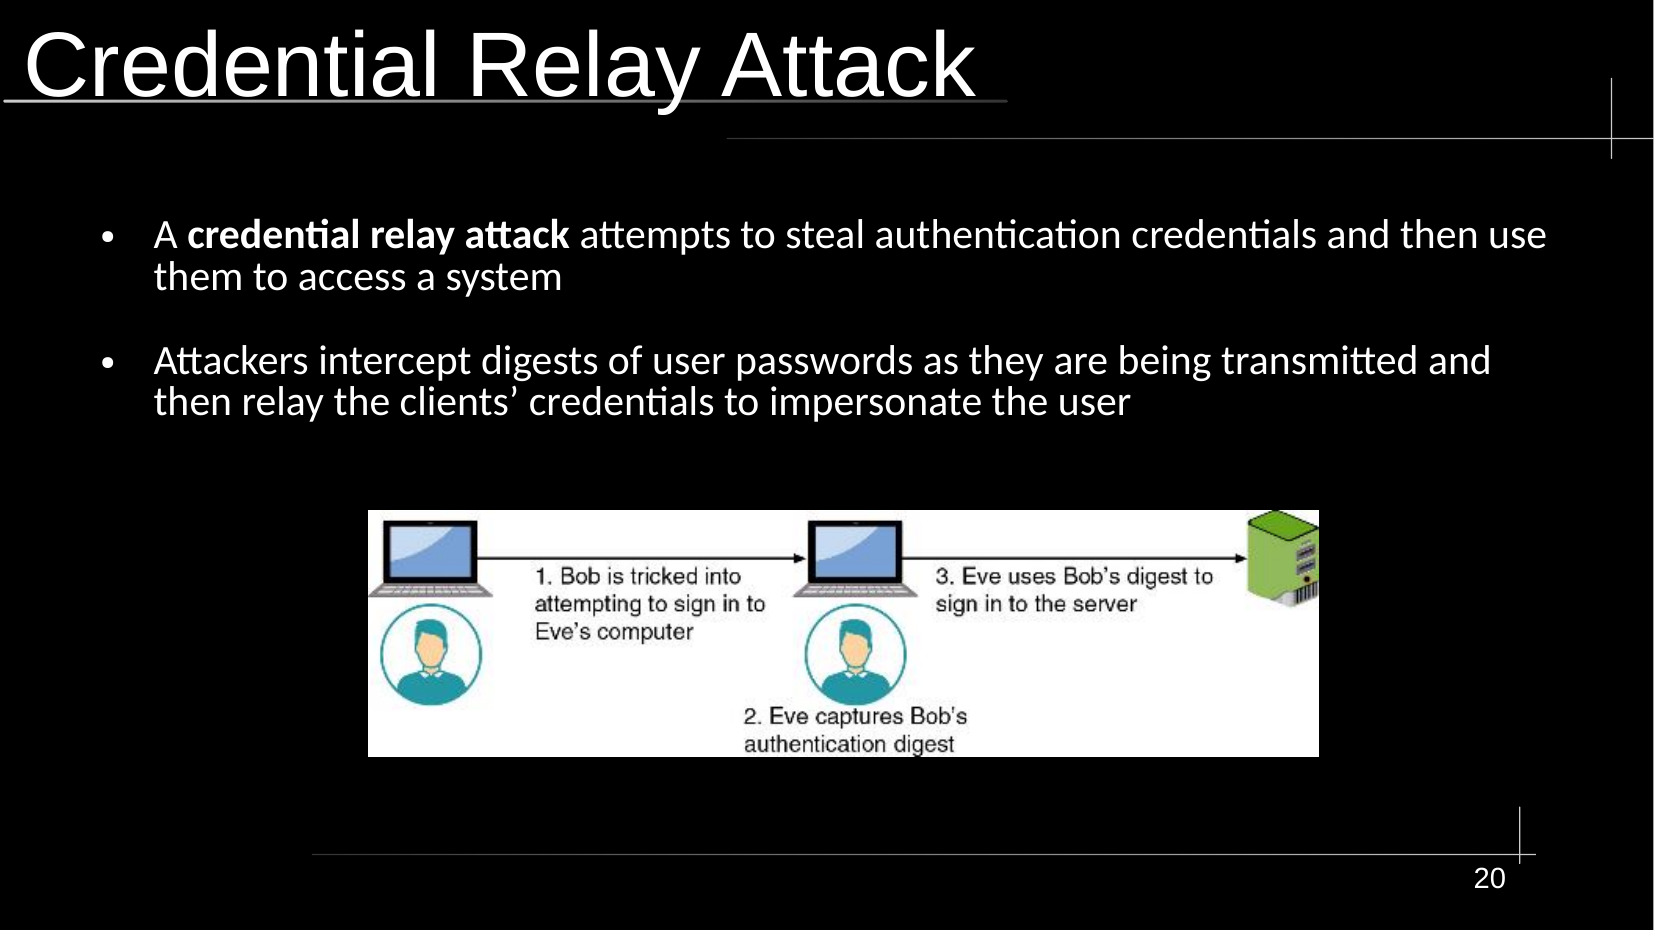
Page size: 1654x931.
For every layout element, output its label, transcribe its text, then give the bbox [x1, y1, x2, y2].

picture [368, 510, 1319, 758]
title Credential Relay Attack [23, 11, 1589, 119]
list A credential relay attack attempts to steal authentication credentials and then use them to access a system Attackers intercept digests of user passwords as they are being transmitted and then relay the clients’ credentials to impersonate the user [82, 217, 1571, 758]
